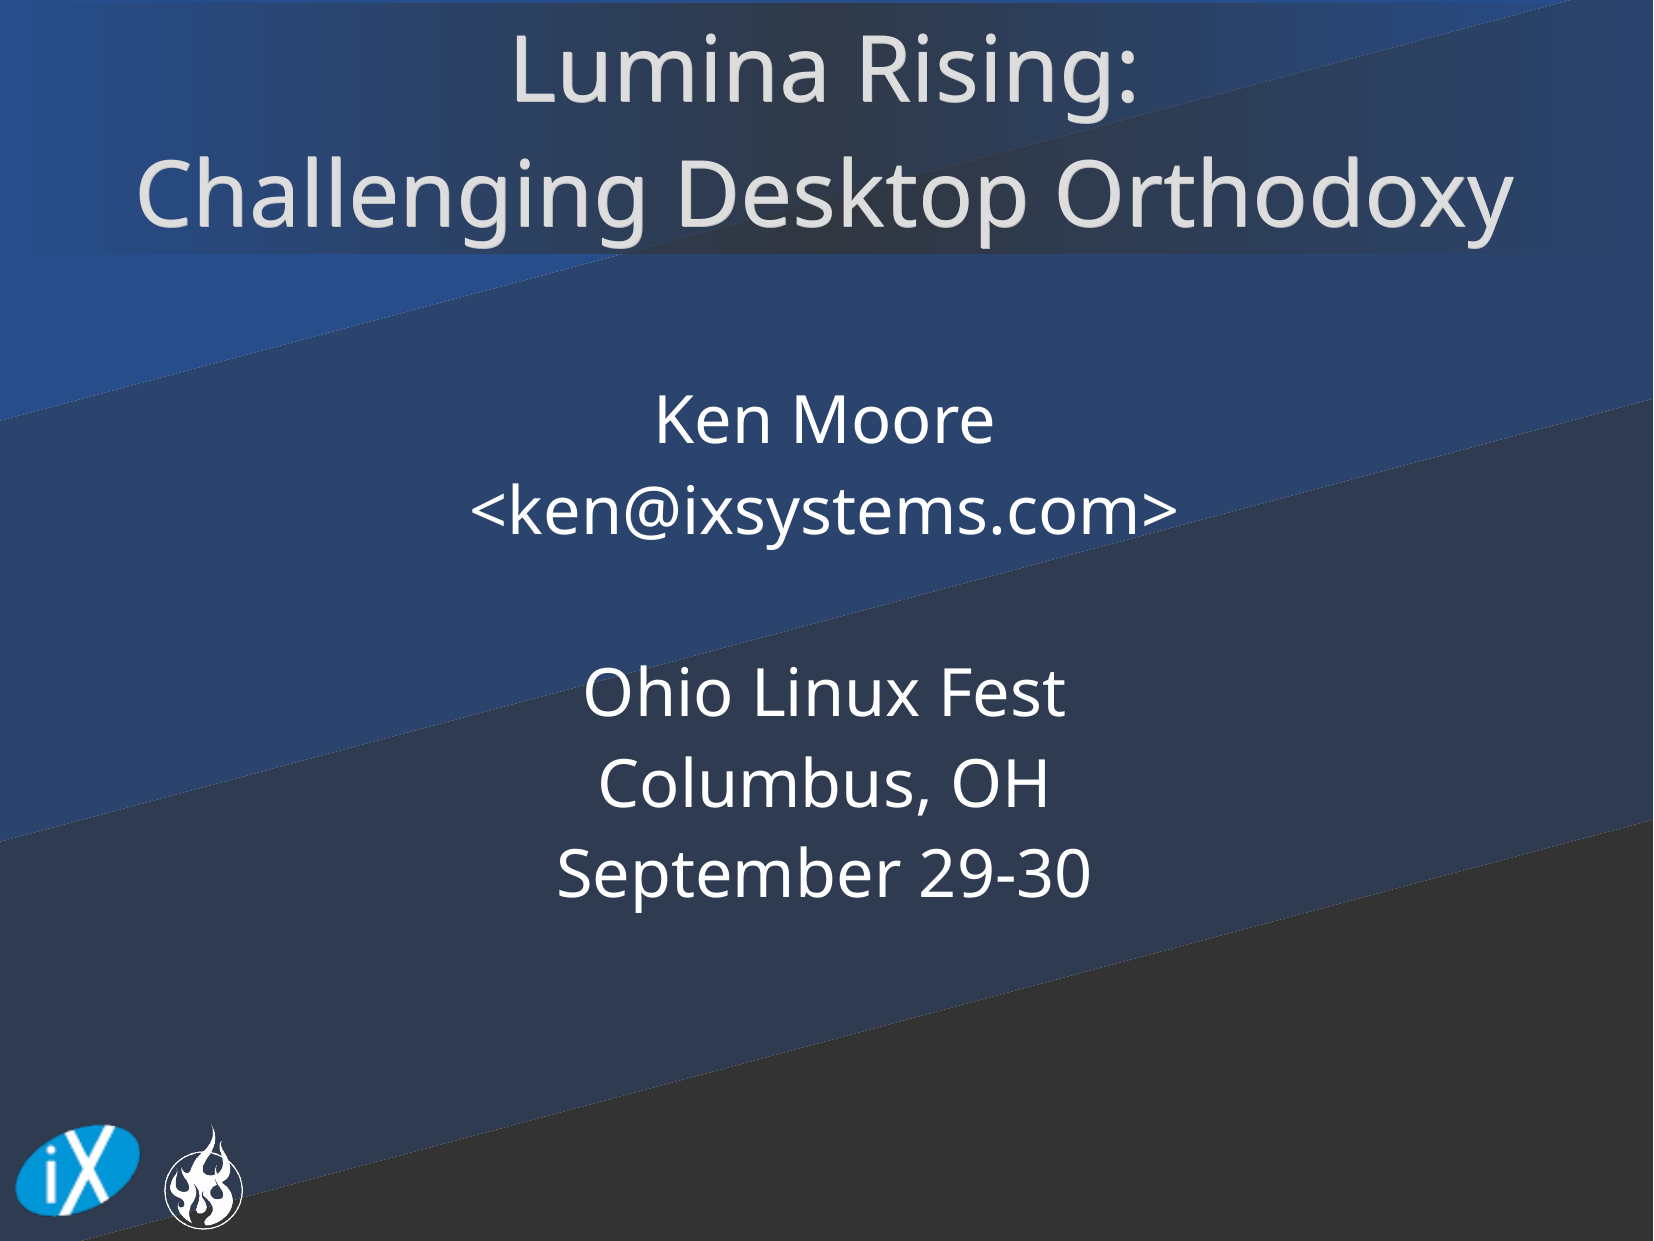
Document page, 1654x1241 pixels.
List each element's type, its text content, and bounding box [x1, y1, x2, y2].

picture [46, 1145, 56, 1155]
picture [150, 1124, 256, 1230]
picture [15, 1124, 145, 1223]
subtitle Ken Moore <ken@ixsystems.com> Ohio Linux Fest Columbus, OH September 29-30 [30, 255, 1621, 1036]
picture [46, 1160, 56, 1203]
title Lumina Rising: Challenging Desktop Orthodoxy [30, 4, 1621, 254]
